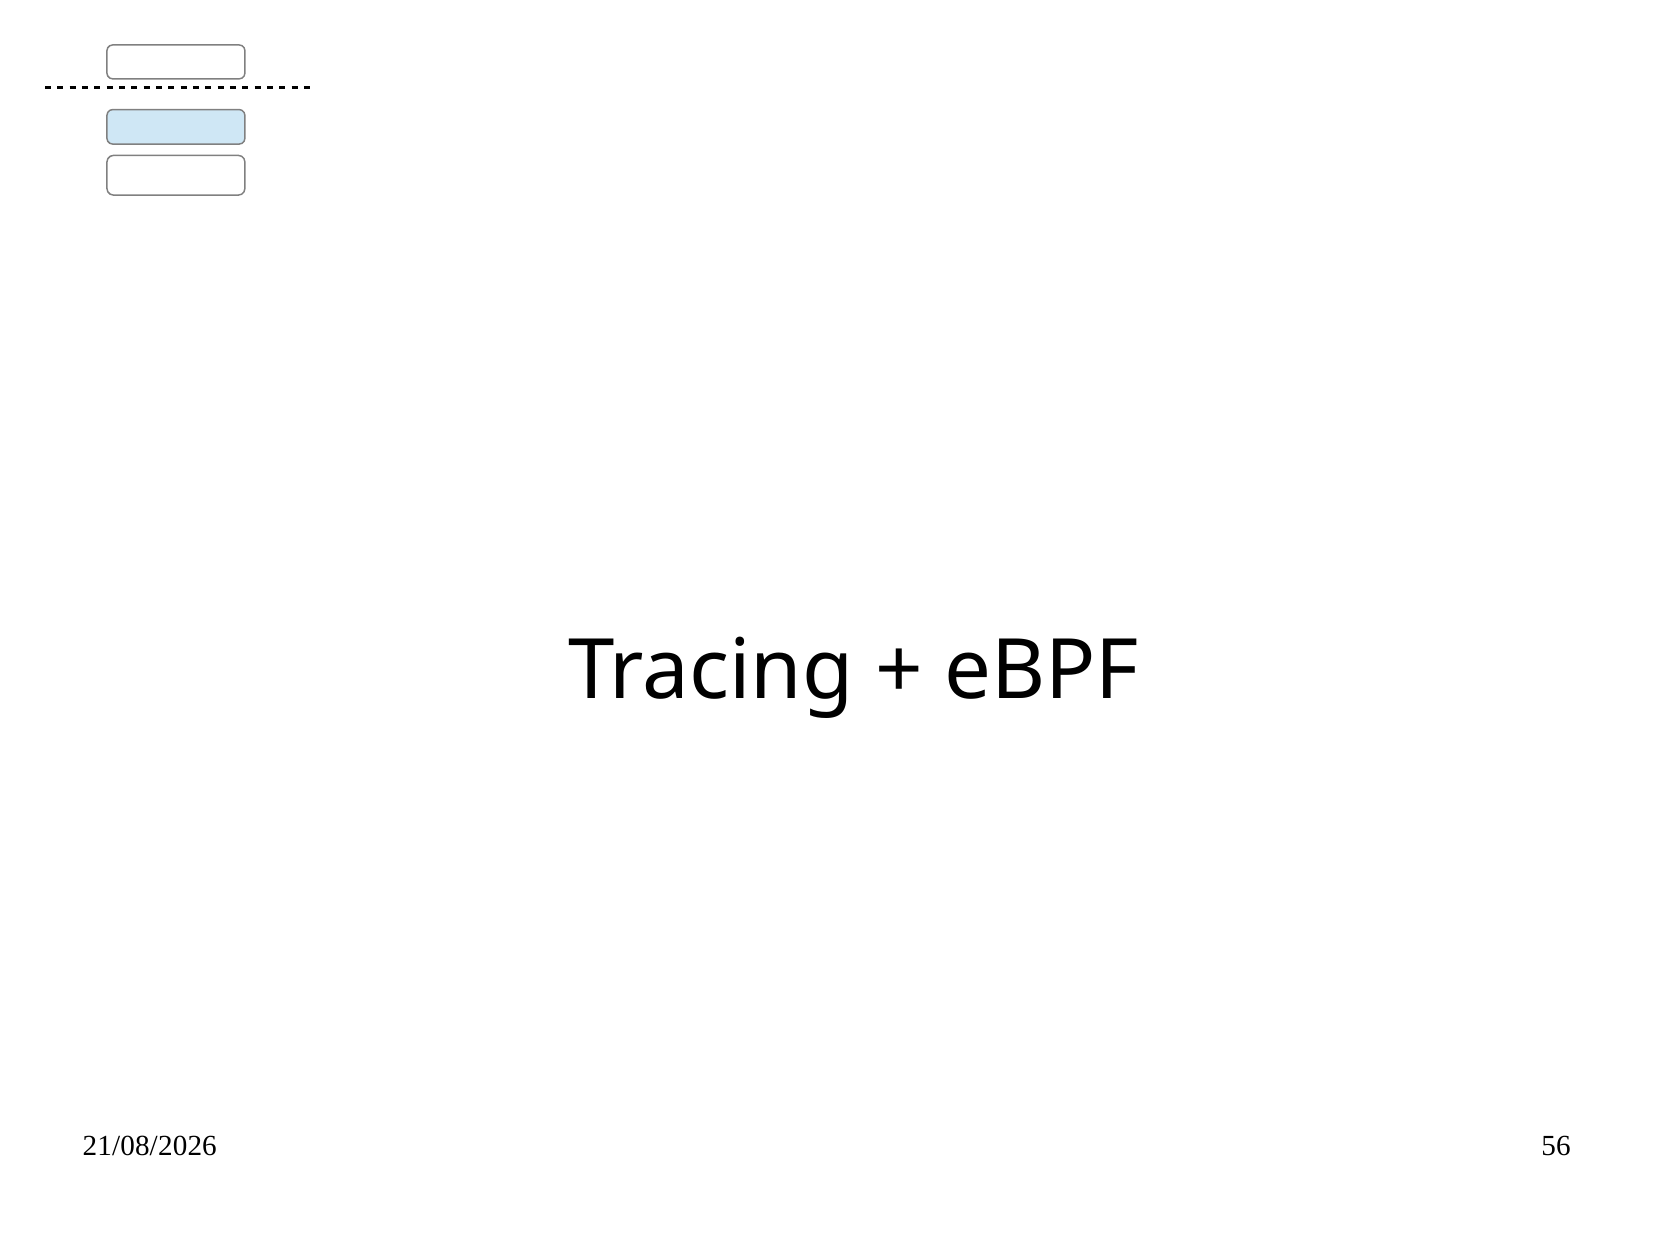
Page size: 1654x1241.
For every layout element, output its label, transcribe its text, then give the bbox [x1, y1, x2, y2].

text_box [106, 109, 245, 145]
subtitle Tracing + eBPF [210, 315, 1498, 1017]
